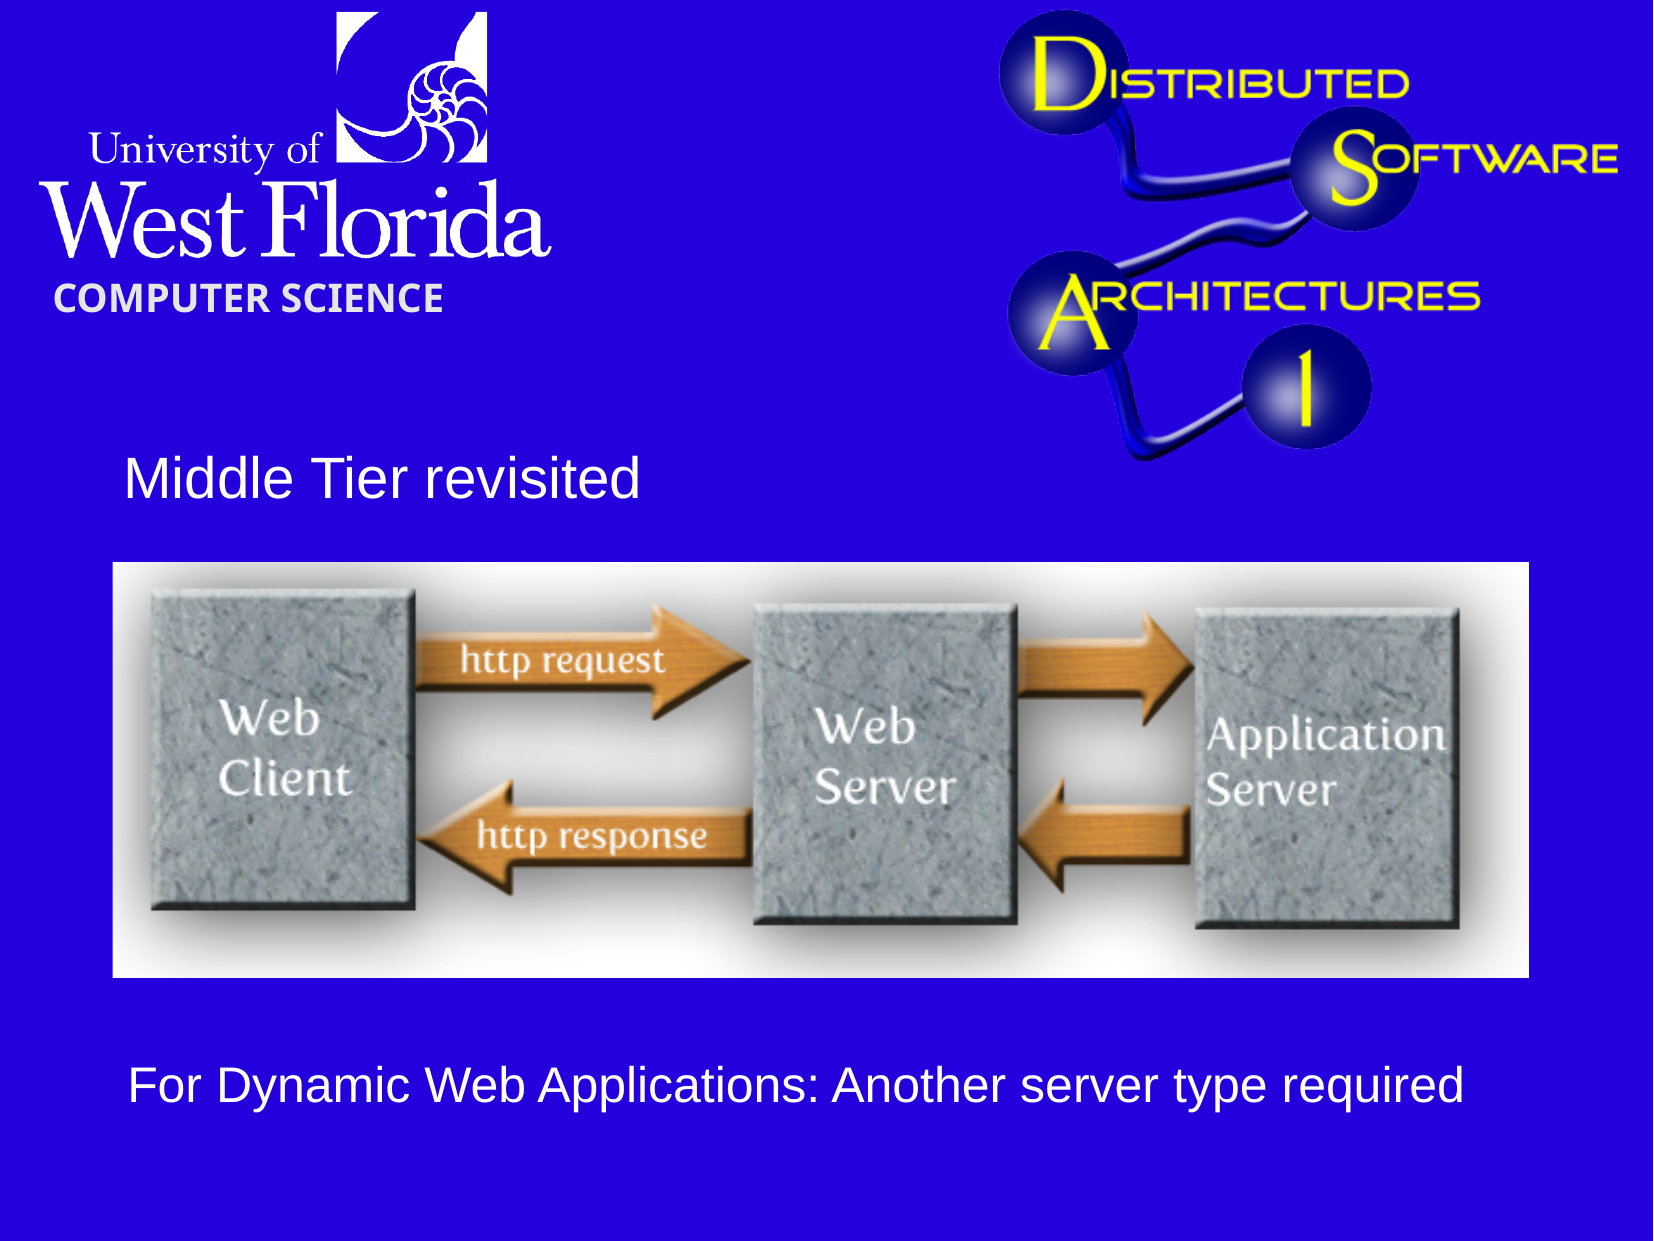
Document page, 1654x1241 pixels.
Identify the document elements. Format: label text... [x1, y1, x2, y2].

text_box Middle Tier revisited [108, 438, 1421, 574]
text_box For Dynamic Web Applications: Another server type required [112, 1050, 1501, 1121]
picture [910, 0, 1653, 506]
picture [112, 562, 1529, 978]
picture [37, 0, 559, 262]
text_box COMPUTER SCIENCE [37, 262, 563, 334]
